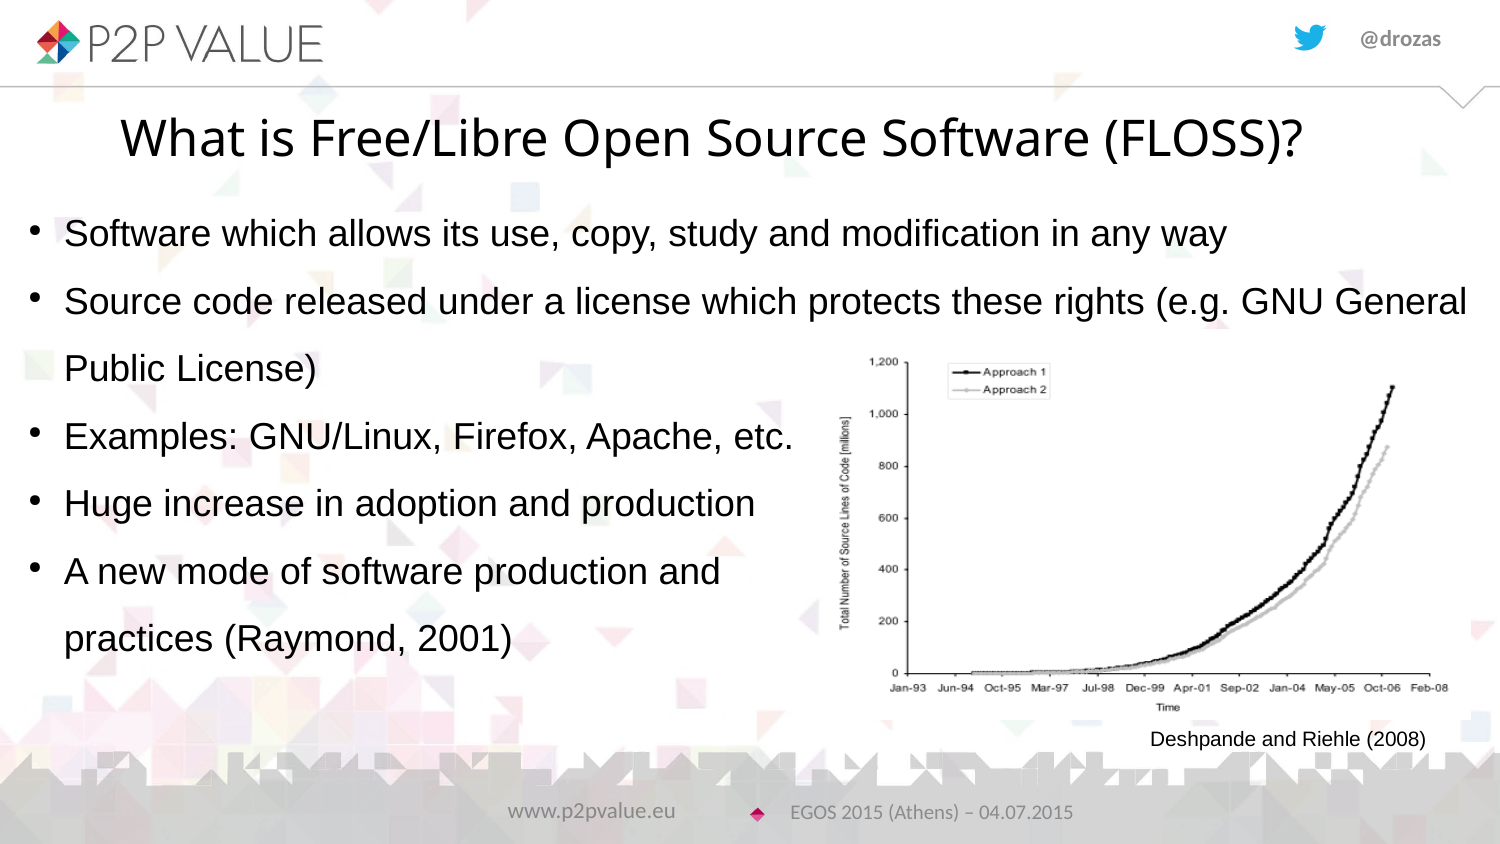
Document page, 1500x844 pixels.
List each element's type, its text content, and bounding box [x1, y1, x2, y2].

text_box Deshpande and Riehle (2008) [1135, 720, 1496, 789]
text_box EGOS 2015 (Athens) – 04.07.2015 [777, 788, 1470, 834]
title What is Free/Libre Open Source Software (FLOSS)? [60, 92, 1366, 180]
subtitle Software which allows its use, copy, study and modification in any way Source code released under a license which protects these rights (e.g. GNU General Public License) Examples: GNU/Linux, Firefox, Apache, etc. Huge increase in adoption and production A new mode of software production and practices (Raymond, 2001) [15, 180, 1496, 826]
picture [0, 0, 1500, 844]
text_box www.p2pvalue.eu [501, 789, 720, 829]
text_box @drozas [1333, 15, 1455, 60]
